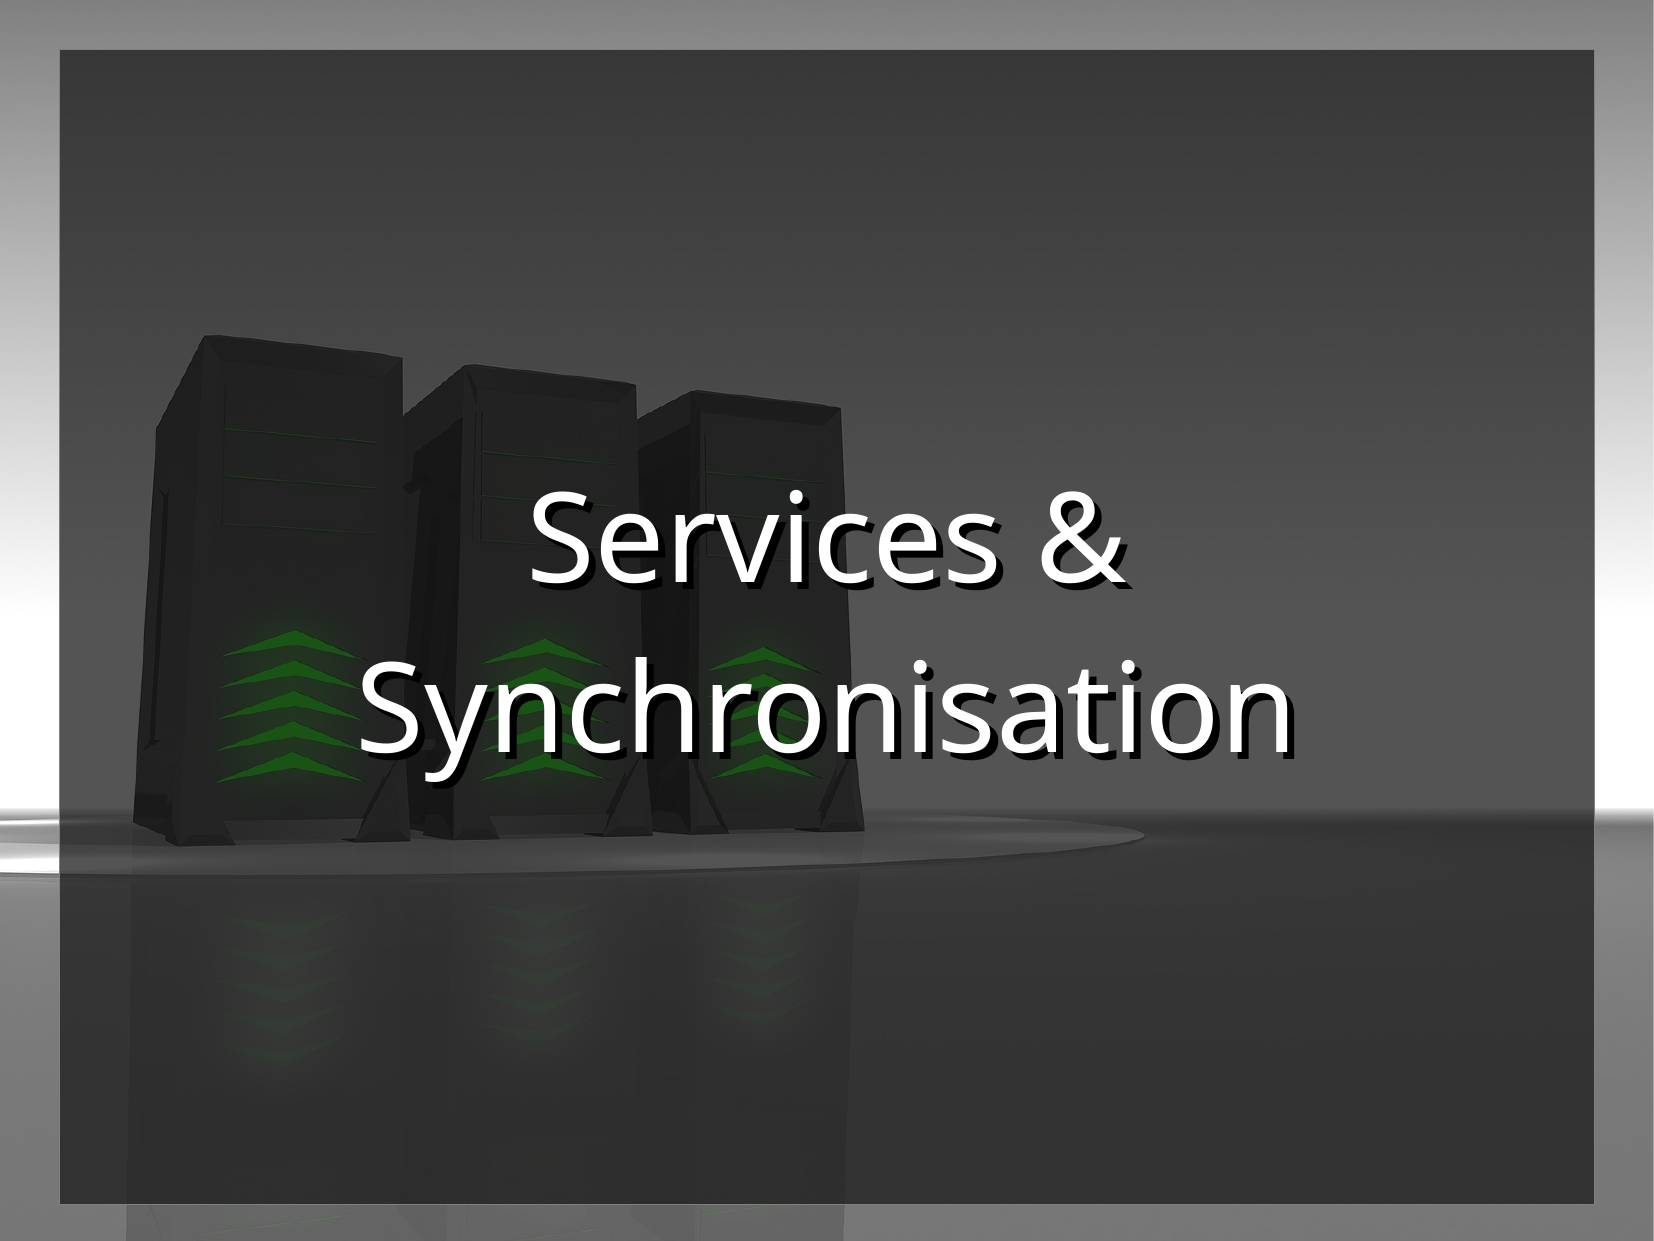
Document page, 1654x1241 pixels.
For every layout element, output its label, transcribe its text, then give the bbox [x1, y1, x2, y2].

text_box [59, 49, 1595, 1205]
picture [0, 0, 1654, 1241]
subtitle Services & Synchronisation [82, 129, 1571, 1109]
